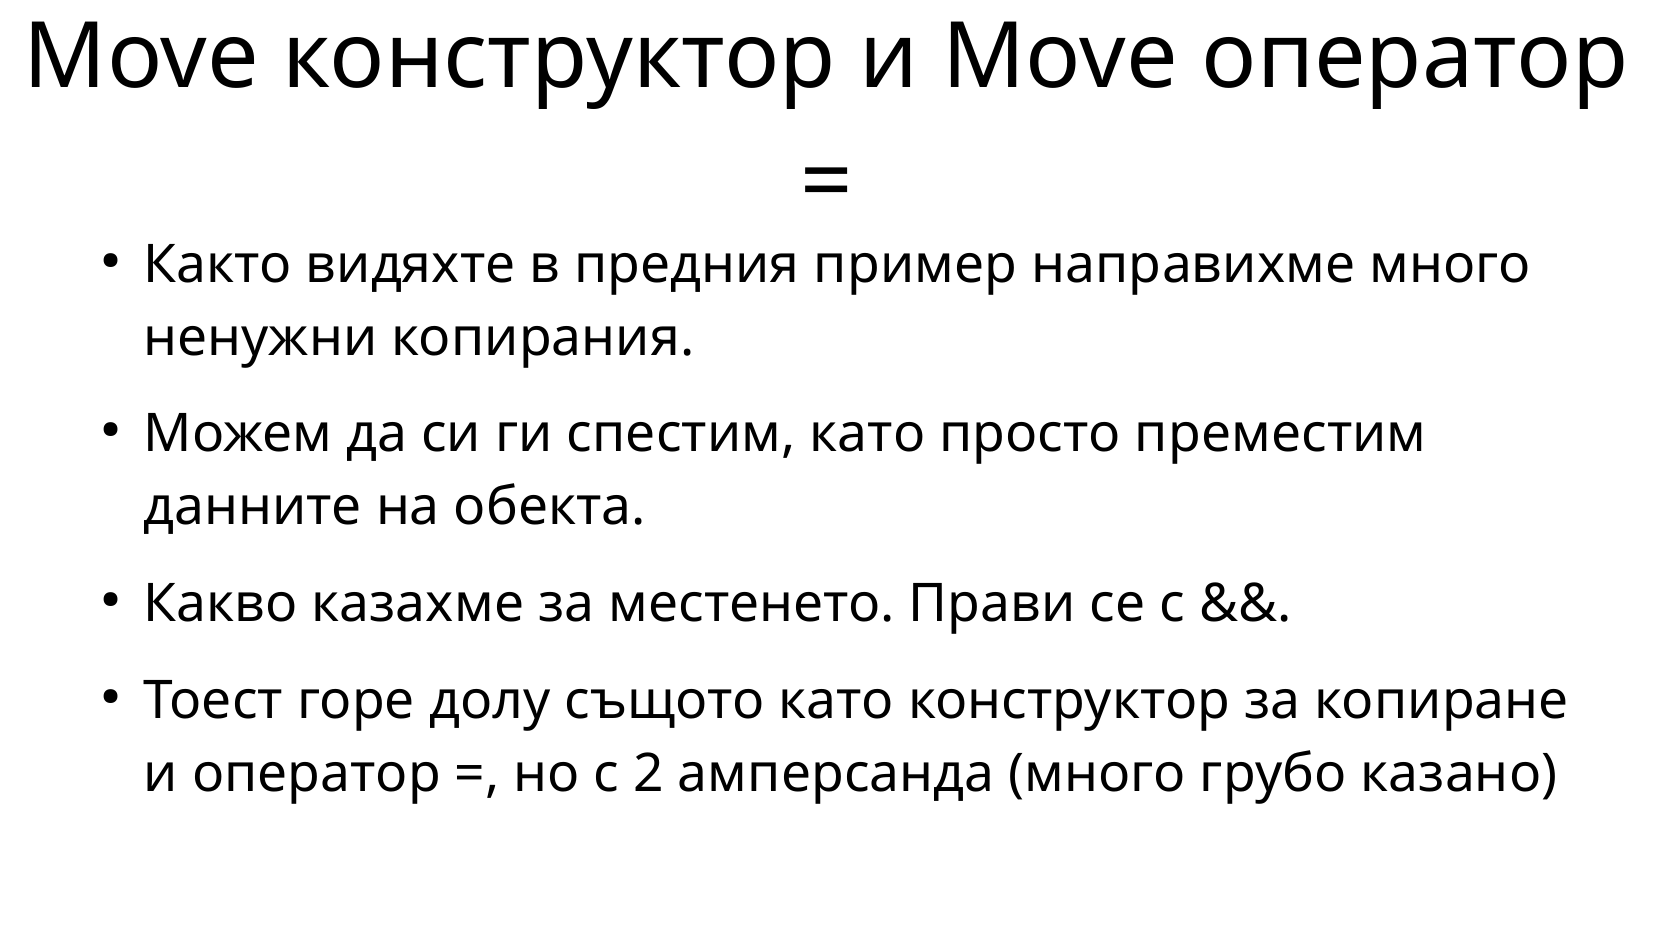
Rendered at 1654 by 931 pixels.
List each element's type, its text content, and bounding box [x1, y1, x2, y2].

title Move конструктор и Move оператор = [0, 13, 1654, 216]
list Както видяхте в предния пример направихме много ненужни копирания. Можем да си ги спестим, като просто преместим данните на обекта. Какво казахме за местенето. Прави се с &&. Тоест горе долу същото като конструктор за копиране и оператор =, но с 2 амперсанда (много грубо казано) [86, 225, 1576, 826]
